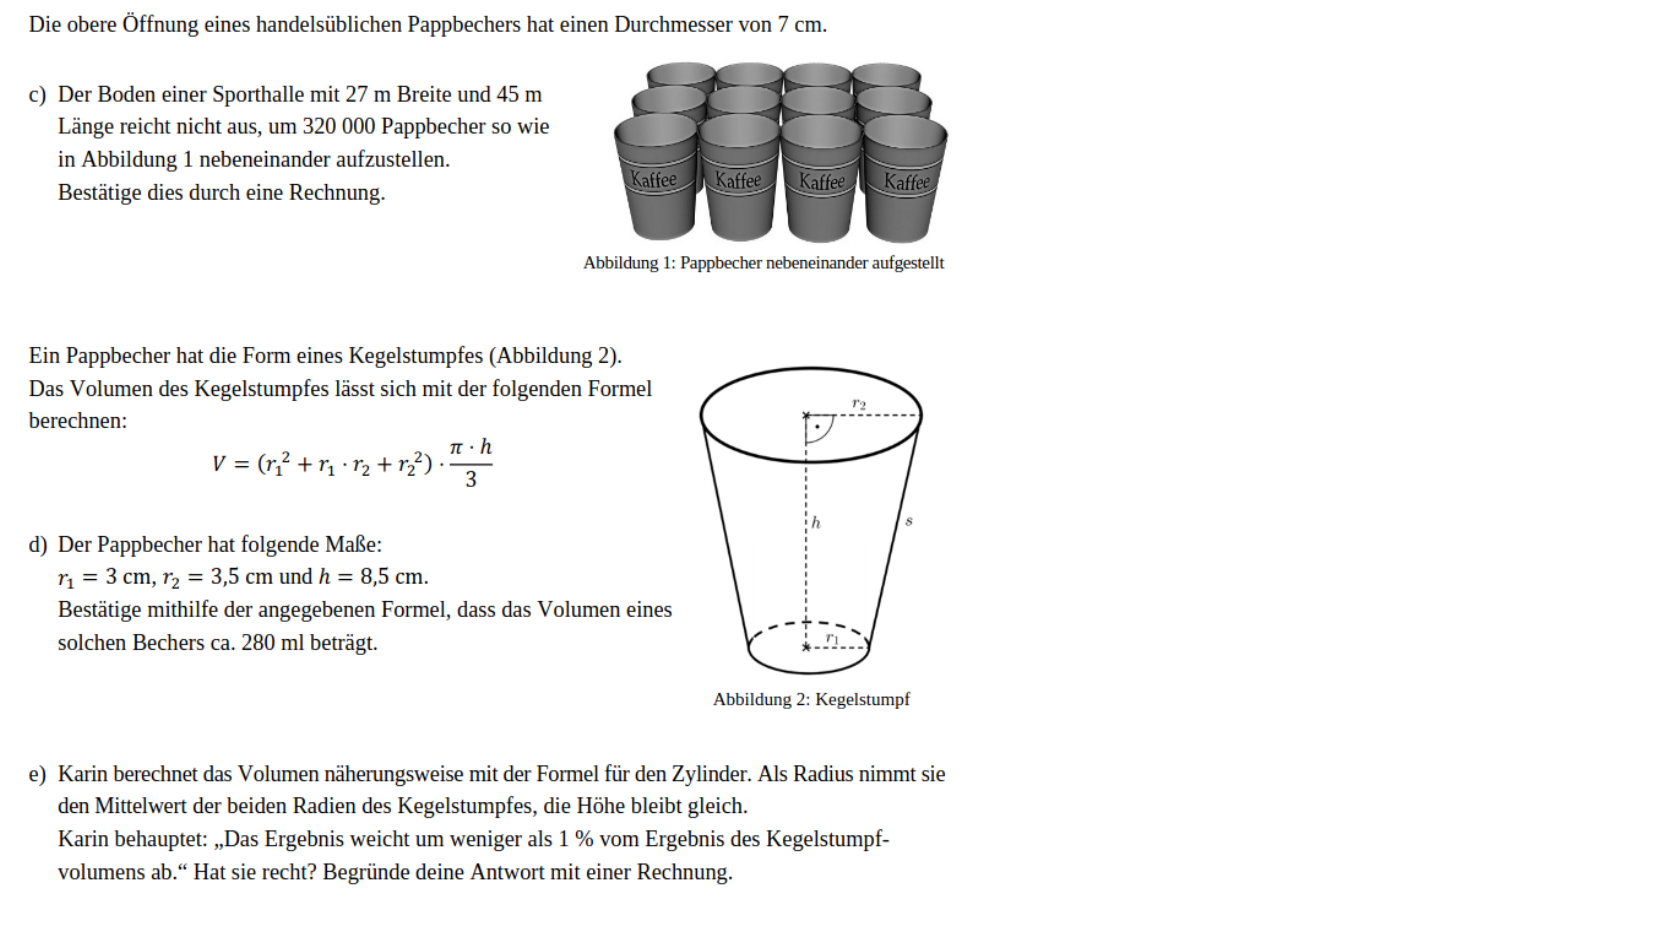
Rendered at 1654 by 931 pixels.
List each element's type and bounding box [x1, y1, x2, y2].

picture [0, 0, 994, 931]
